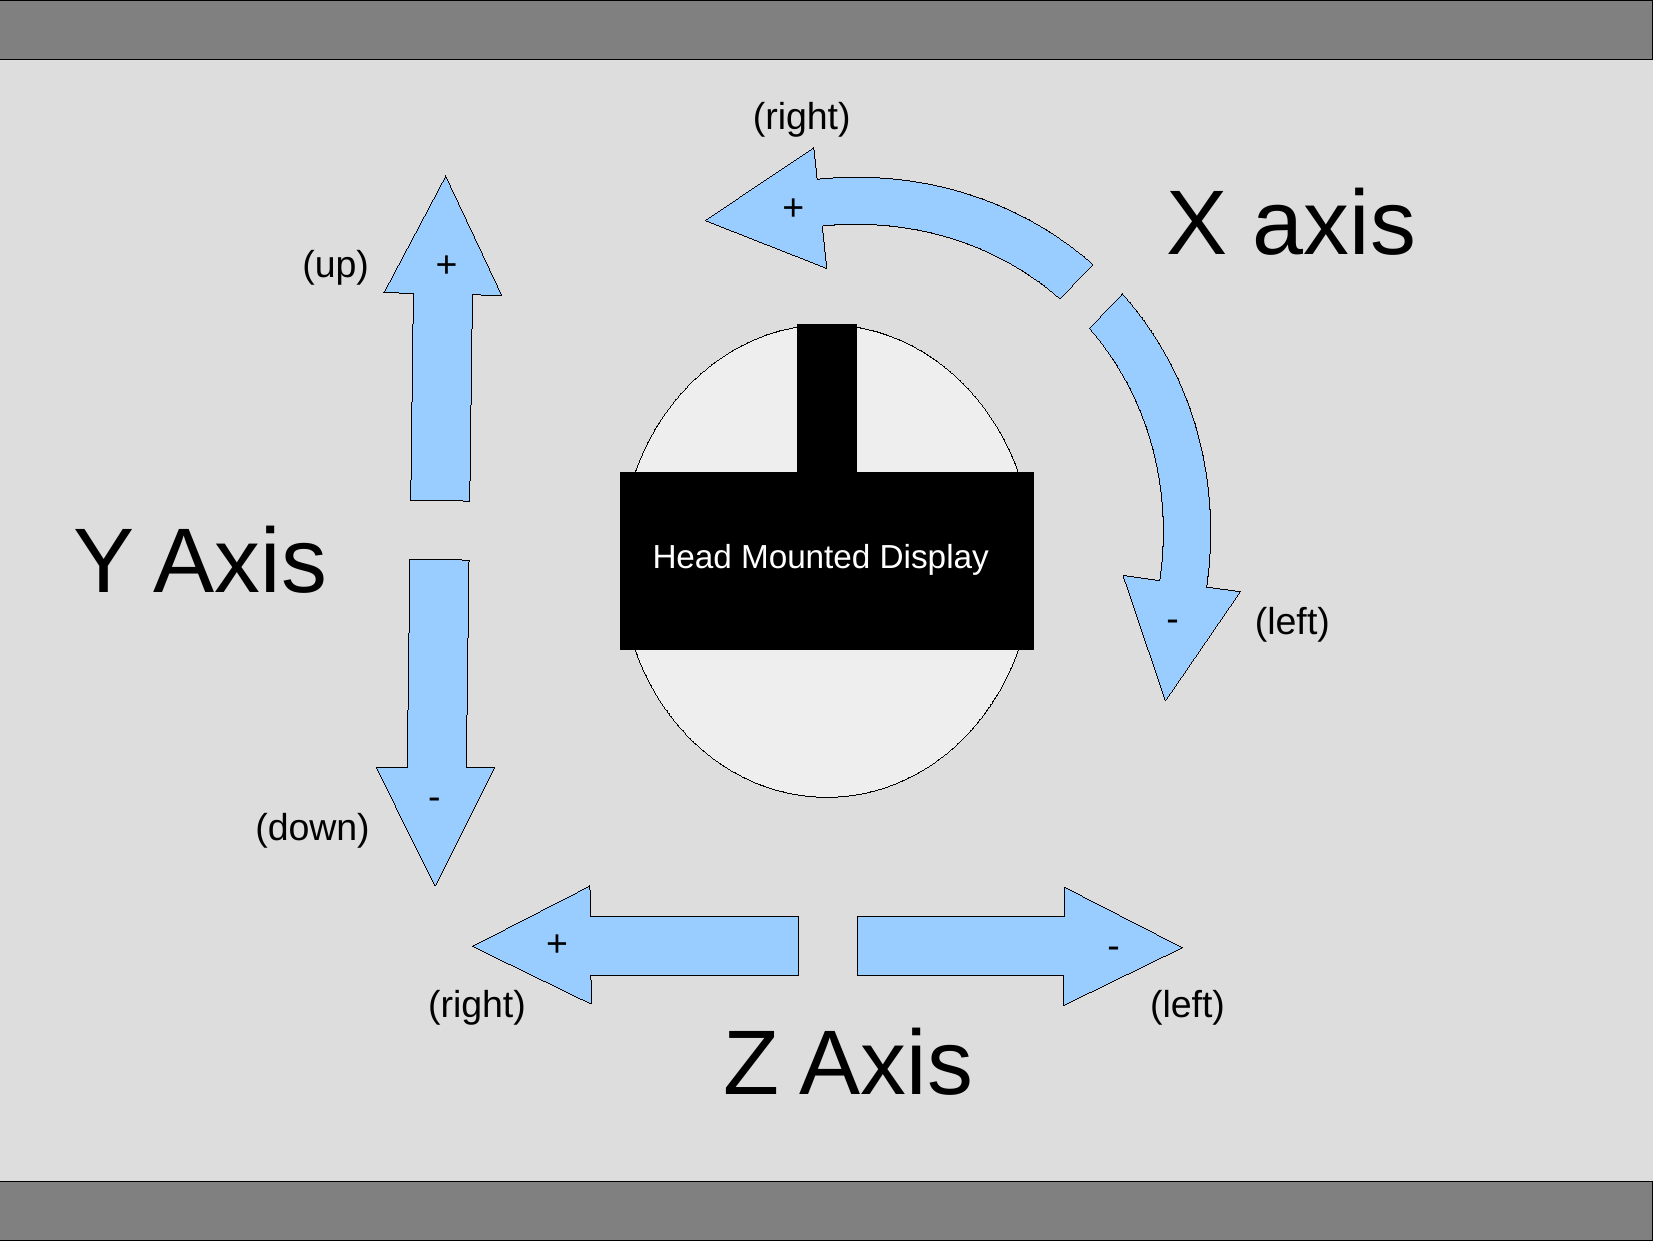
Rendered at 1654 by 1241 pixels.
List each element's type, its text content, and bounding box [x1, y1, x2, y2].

text_box + [420, 236, 473, 294]
text_box - [1151, 590, 1211, 648]
text_box [705, 147, 1093, 299]
text_box [620, 324, 1034, 798]
text_box [384, 175, 502, 502]
text_box - [1092, 917, 1152, 975]
text_box (up) [287, 236, 384, 294]
text_box (left) [1135, 976, 1241, 1034]
text_box [1152, 931, 1183, 963]
text_box (down) [240, 799, 384, 857]
text_box [0, 0, 1653, 60]
text_box Head Mounted Display [637, 531, 1004, 584]
text_box (left) [1240, 592, 1345, 650]
text_box + [767, 179, 820, 237]
text_box [376, 559, 495, 886]
text_box [472, 885, 799, 1004]
text_box Y Axis [59, 501, 343, 620]
text_box (right) [738, 88, 866, 146]
text_box [857, 887, 1126, 1006]
text_box [0, 1181, 1653, 1241]
text_box (right) [413, 976, 541, 1034]
text_box Z Axis [708, 1003, 989, 1122]
text_box X axis [1151, 163, 1506, 384]
text_box + [531, 915, 583, 975]
text_box [1089, 293, 1241, 701]
text_box - [413, 767, 456, 825]
